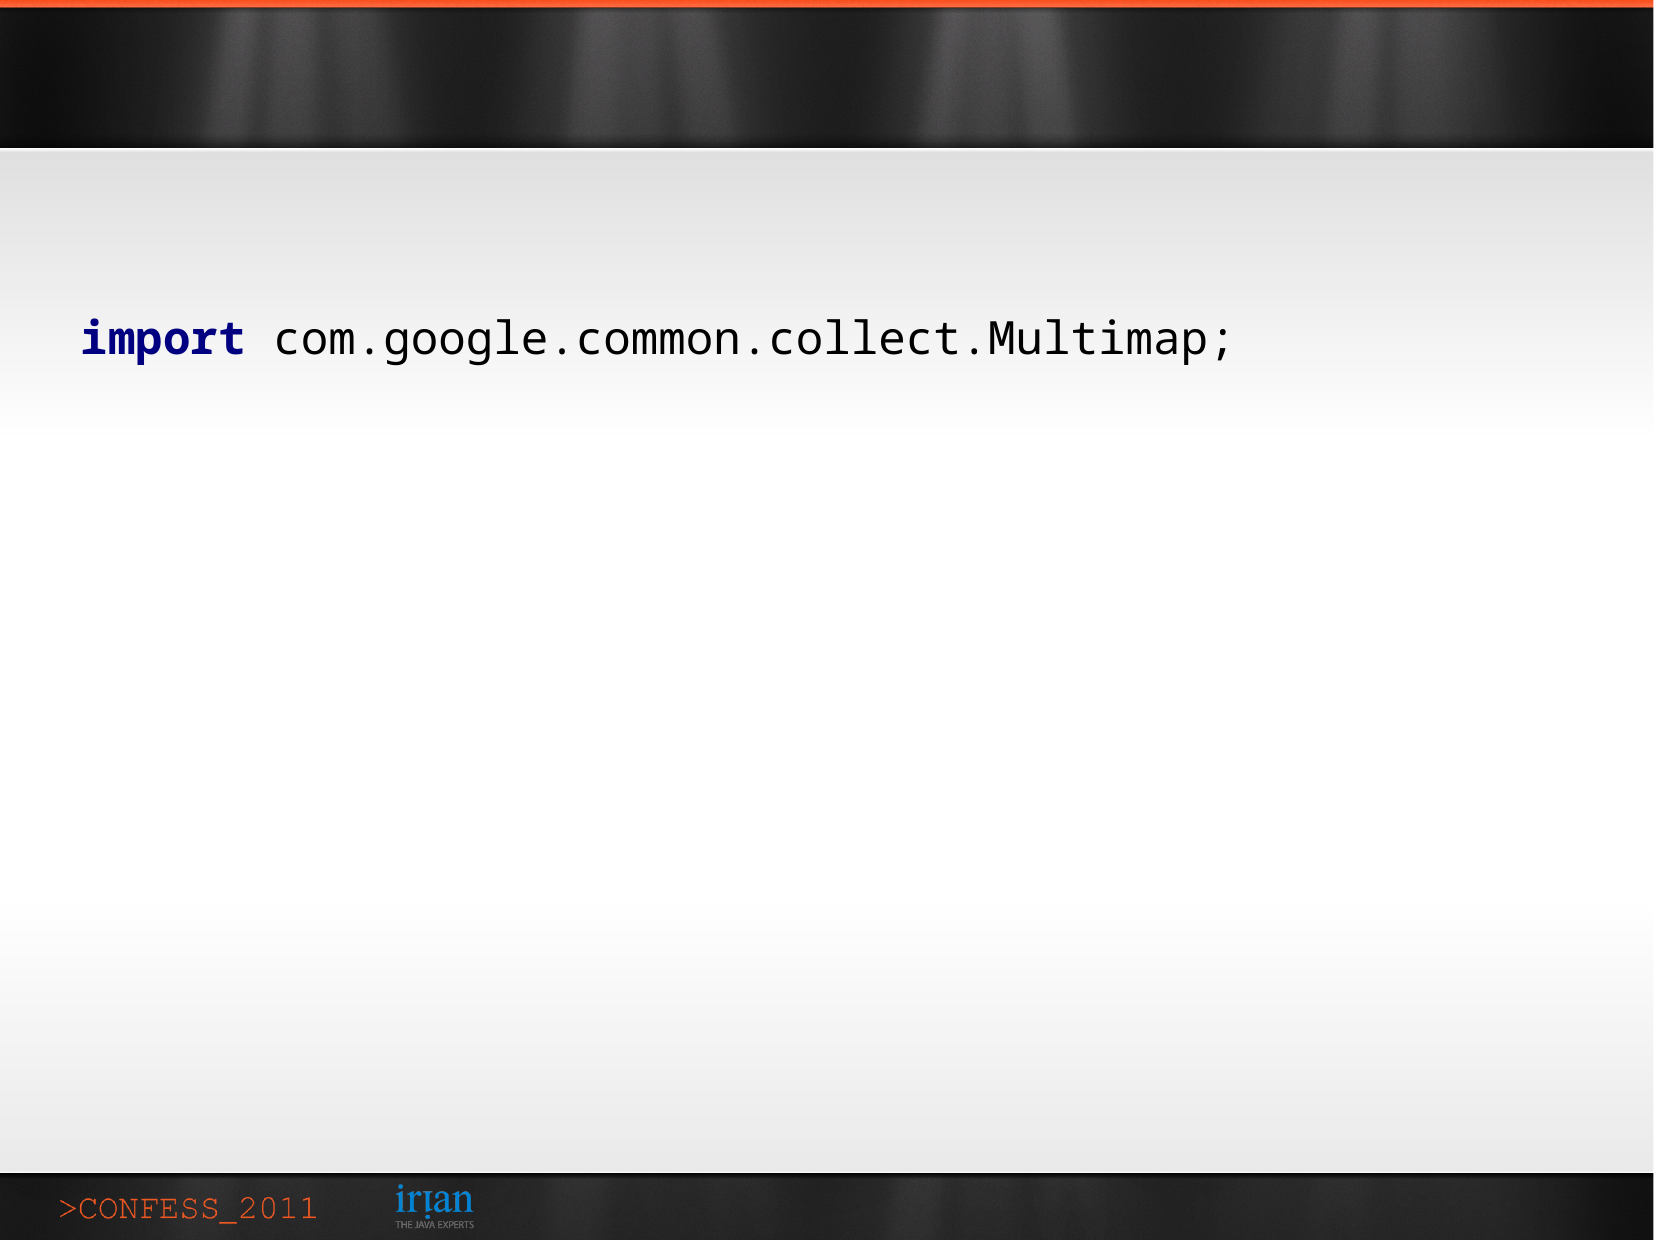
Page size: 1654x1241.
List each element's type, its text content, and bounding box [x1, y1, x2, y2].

subtitle import com.google.common.collect.Multimap; [80, 305, 1654, 1125]
picture [0, 0, 1654, 1240]
